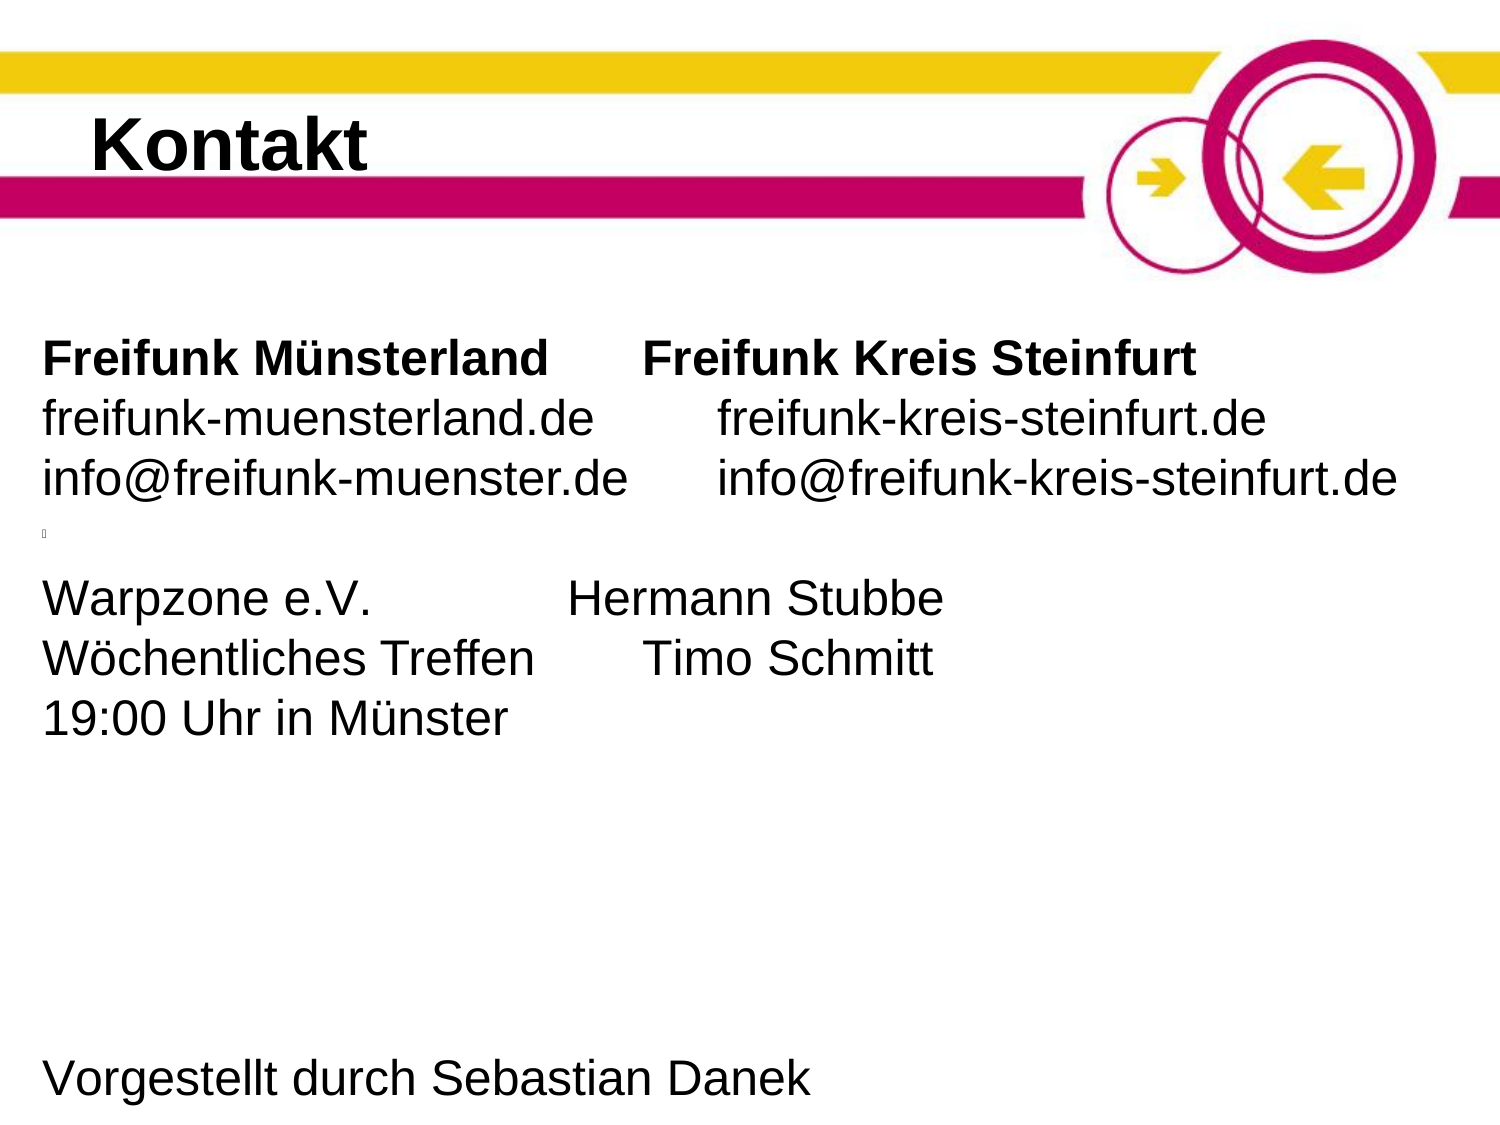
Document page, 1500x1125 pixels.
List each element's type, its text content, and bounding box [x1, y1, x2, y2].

text_box Kontakt [75, 12, 1425, 200]
text_box Freifunk Münsterland Freifunk Kreis Steinfurt freifunk-muensterland.de freifunk-kreis-steinfurt.de info@freifunk-muenster.de info@freifunk-kreis-steinfurt.de Warpzone e.V. Hermann Stubbe Wöchentliches Treffen Timo Schmitt 19:00 Uhr in Münster Vorgestellt durch Sebastian Danek [27, 310, 1500, 1125]
